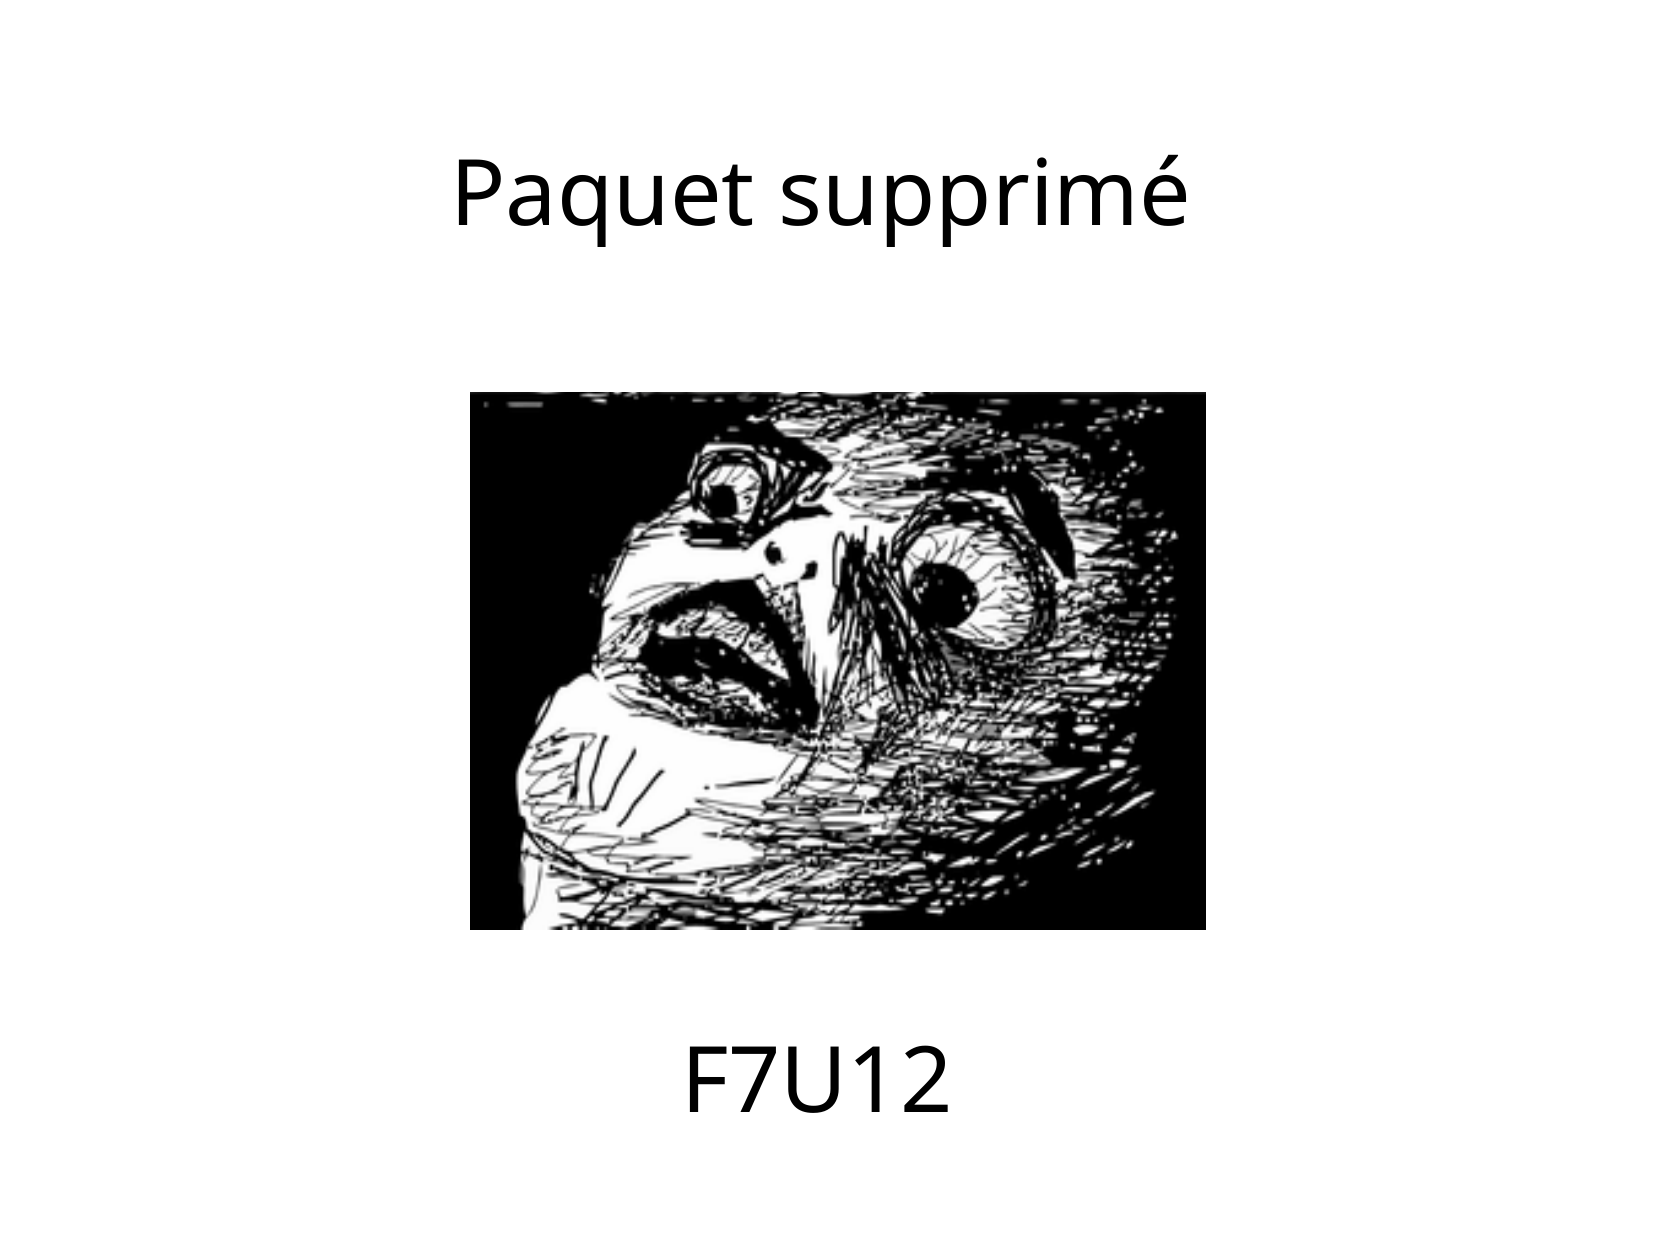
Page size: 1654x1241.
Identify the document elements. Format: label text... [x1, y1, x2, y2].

picture [470, 392, 1206, 931]
text_box F7U12 [666, 1007, 1441, 1134]
text_box Paquet supprimé [435, 120, 1441, 247]
